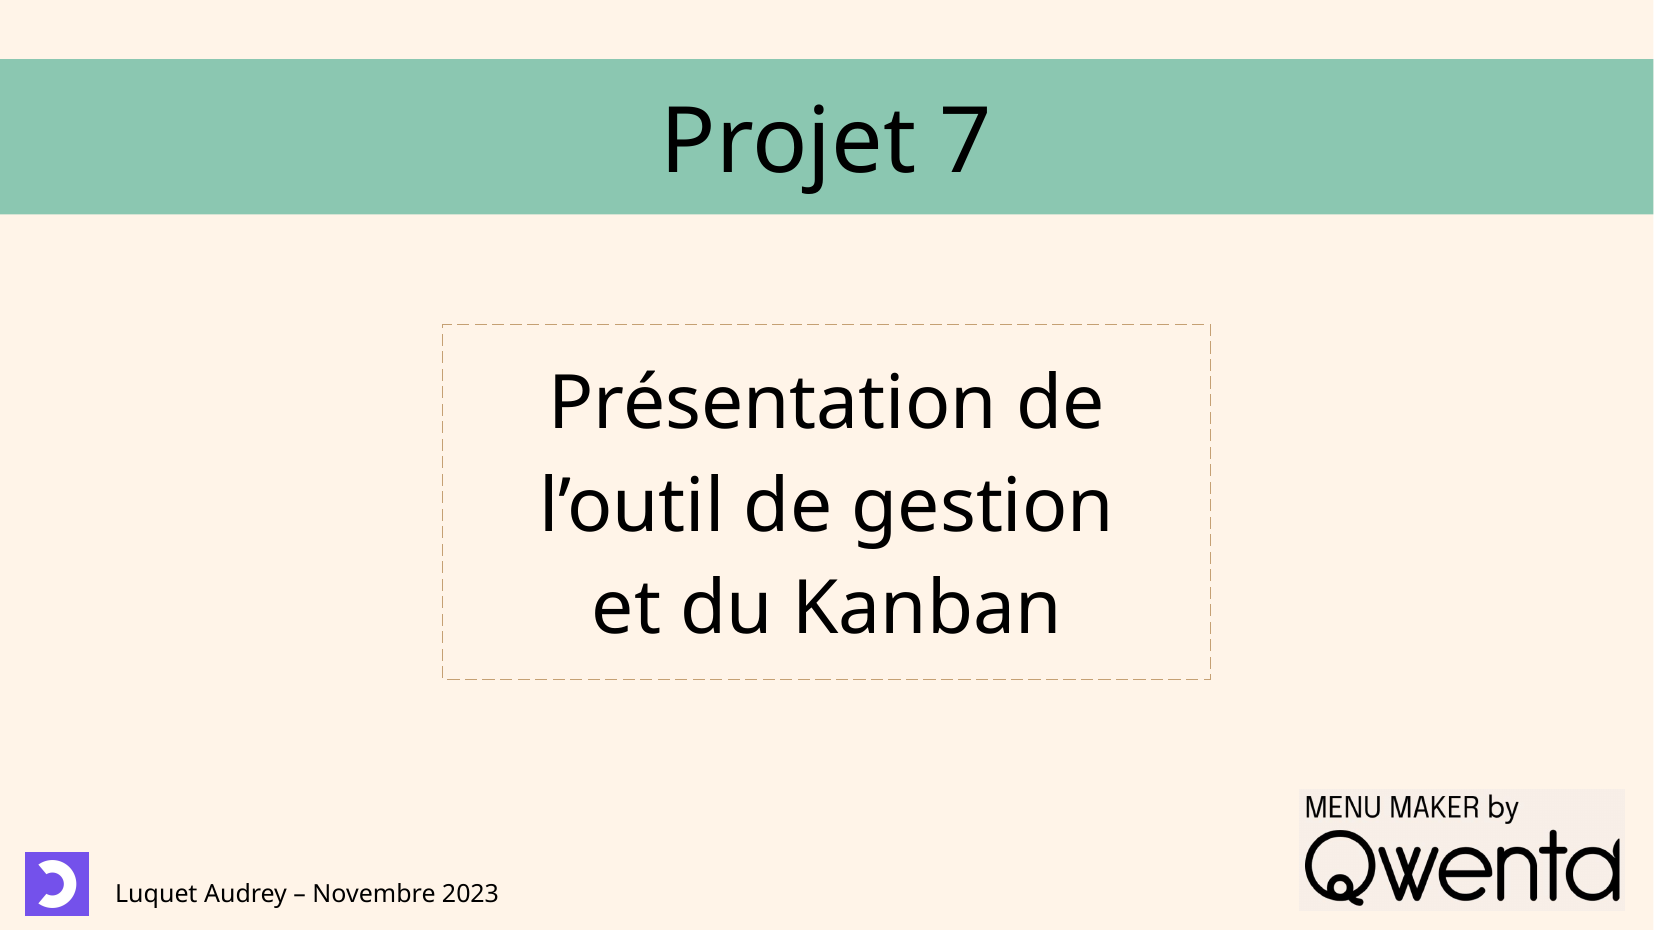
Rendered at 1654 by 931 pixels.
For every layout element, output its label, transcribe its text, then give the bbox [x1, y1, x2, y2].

picture [25, 852, 89, 916]
subtitle Présentation de l’outil de gestion et du Kanban [442, 324, 1211, 680]
title Projet 7 [0, 59, 1654, 215]
text_box Luquet Audrey – Novembre 2023 [100, 868, 544, 913]
picture [1299, 789, 1625, 911]
